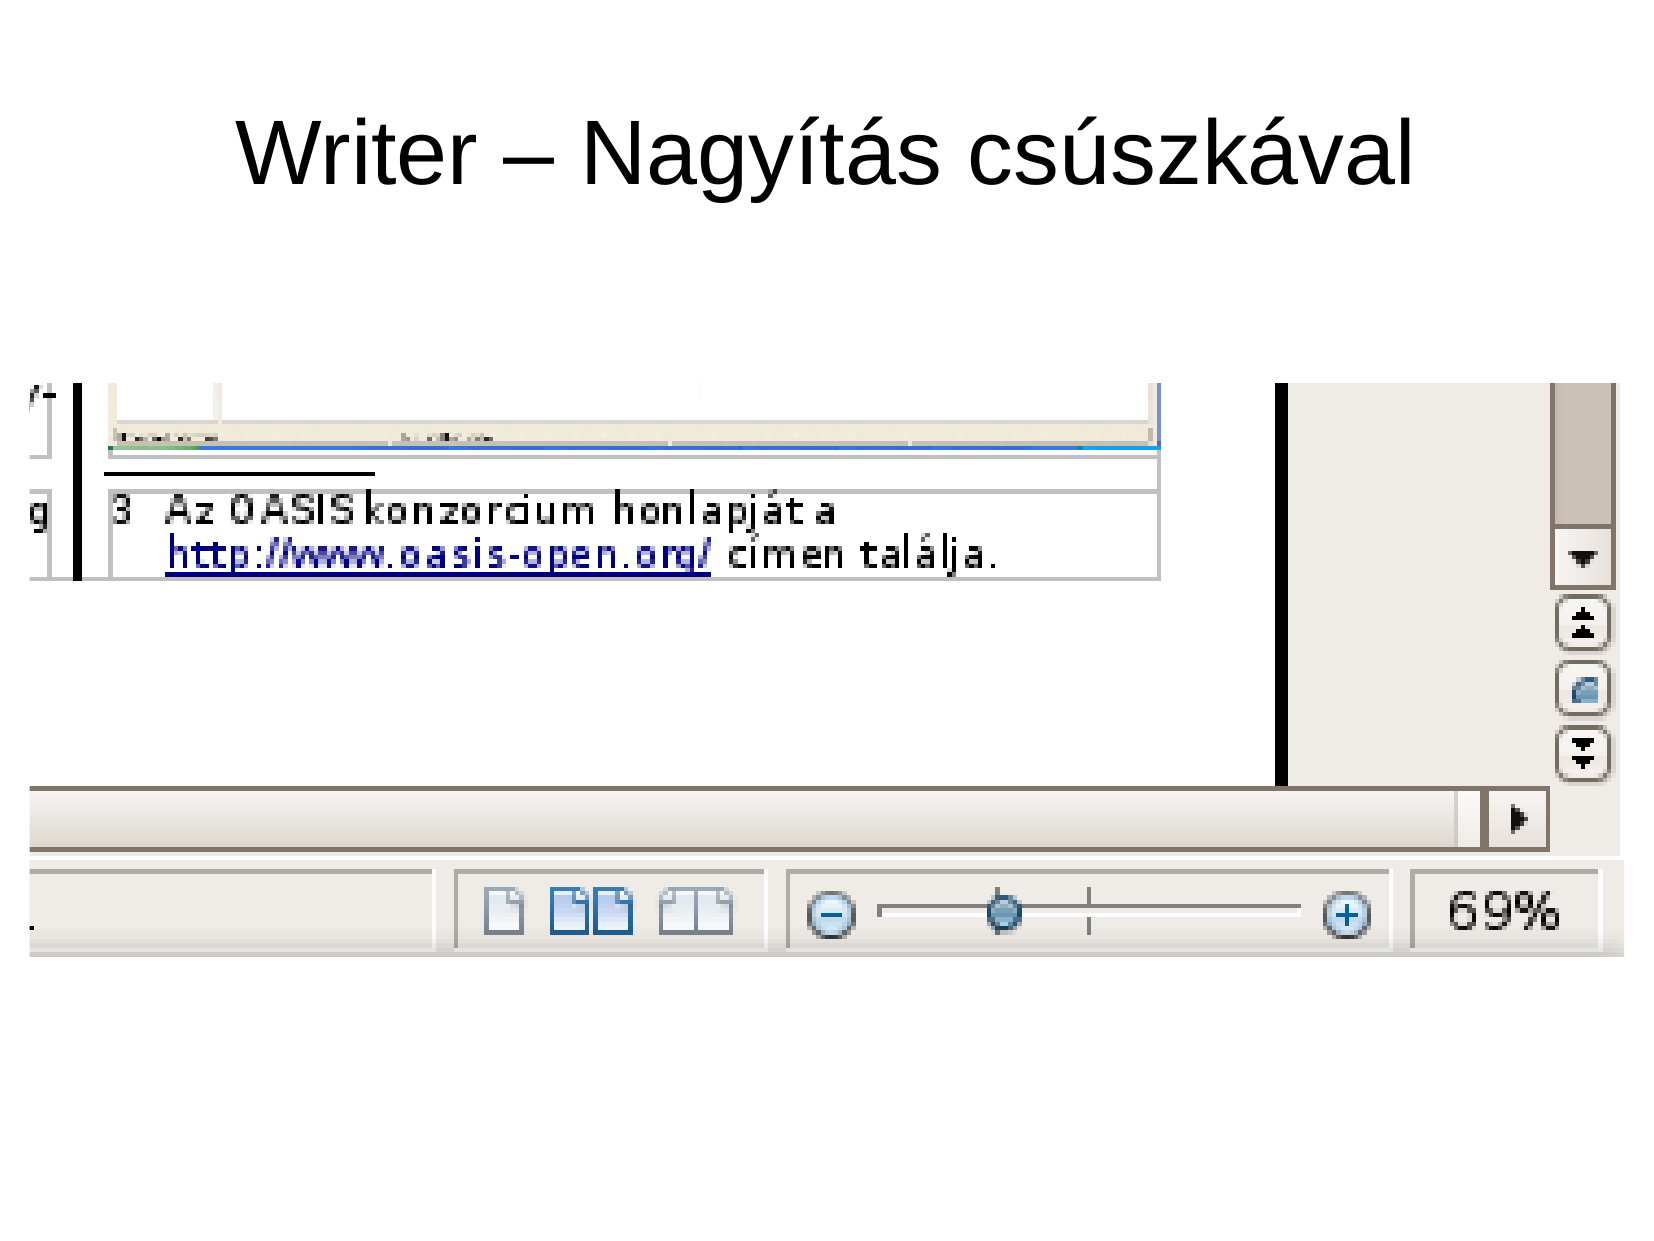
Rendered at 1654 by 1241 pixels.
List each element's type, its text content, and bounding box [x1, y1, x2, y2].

picture [29, 383, 1625, 957]
title Writer – Nagyítás csúszkával [82, 56, 1571, 250]
